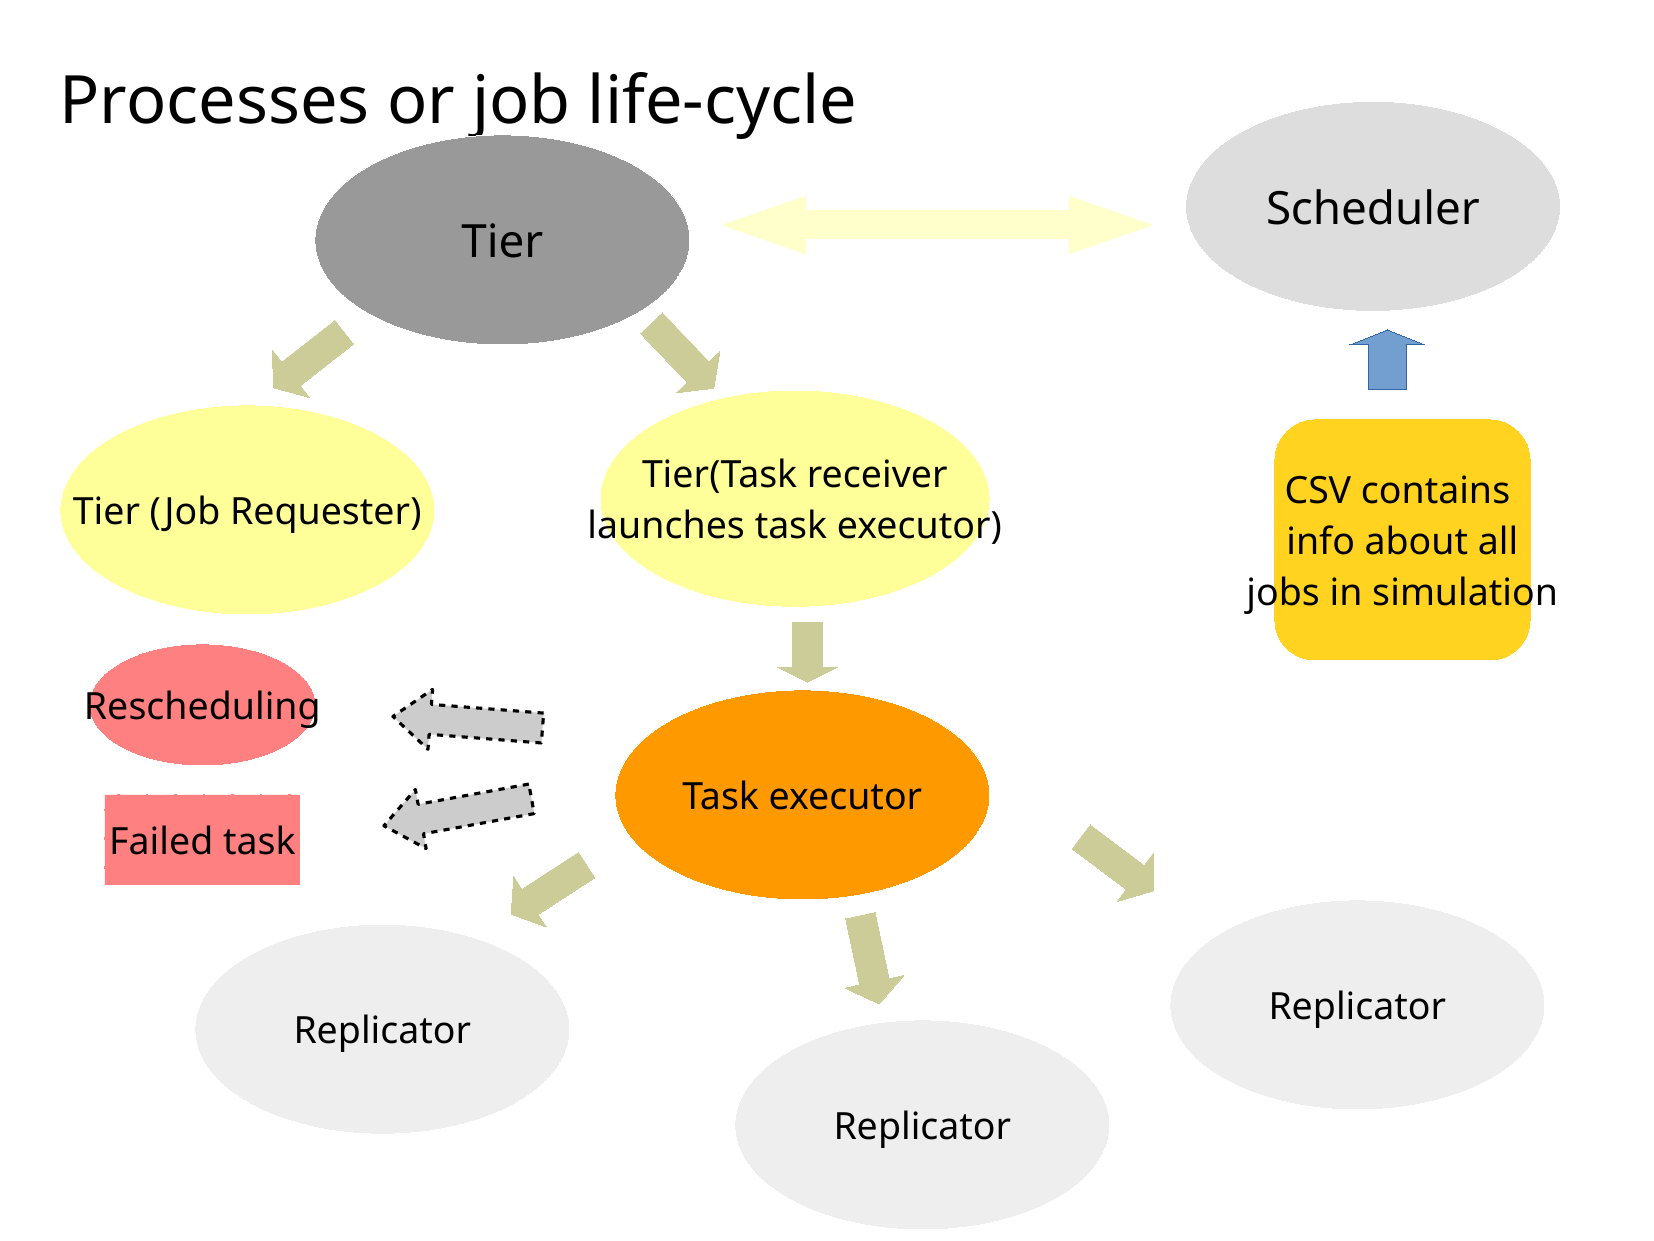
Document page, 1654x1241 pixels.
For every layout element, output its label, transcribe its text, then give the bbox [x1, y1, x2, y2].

text_box [272, 320, 354, 398]
text_box [511, 852, 595, 927]
text_box Failed task [104, 794, 300, 885]
text_box [777, 622, 838, 683]
text_box Scheduler [1185, 101, 1561, 312]
text_box [640, 312, 720, 393]
text_box CSV contains info about all jobs in simulation [1274, 419, 1531, 660]
text_box Rescheduling [90, 644, 315, 765]
text_box Replicator [1169, 899, 1545, 1110]
text_box Processes or job life-cycle [44, 44, 1575, 143]
text_box Tier [314, 134, 690, 345]
text_box Replicator [194, 924, 570, 1135]
text_box Replicator [734, 1019, 1110, 1230]
text_box Tier(Task receiver launches task executor) [600, 390, 991, 608]
text_box Task executor [614, 689, 990, 900]
text_box [383, 784, 535, 849]
text_box [719, 194, 1155, 255]
text_box [1349, 329, 1425, 390]
text_box Tier (Job Requester) [59, 404, 435, 615]
text_box [392, 689, 544, 750]
text_box [1072, 824, 1154, 902]
text_box [845, 912, 904, 1004]
